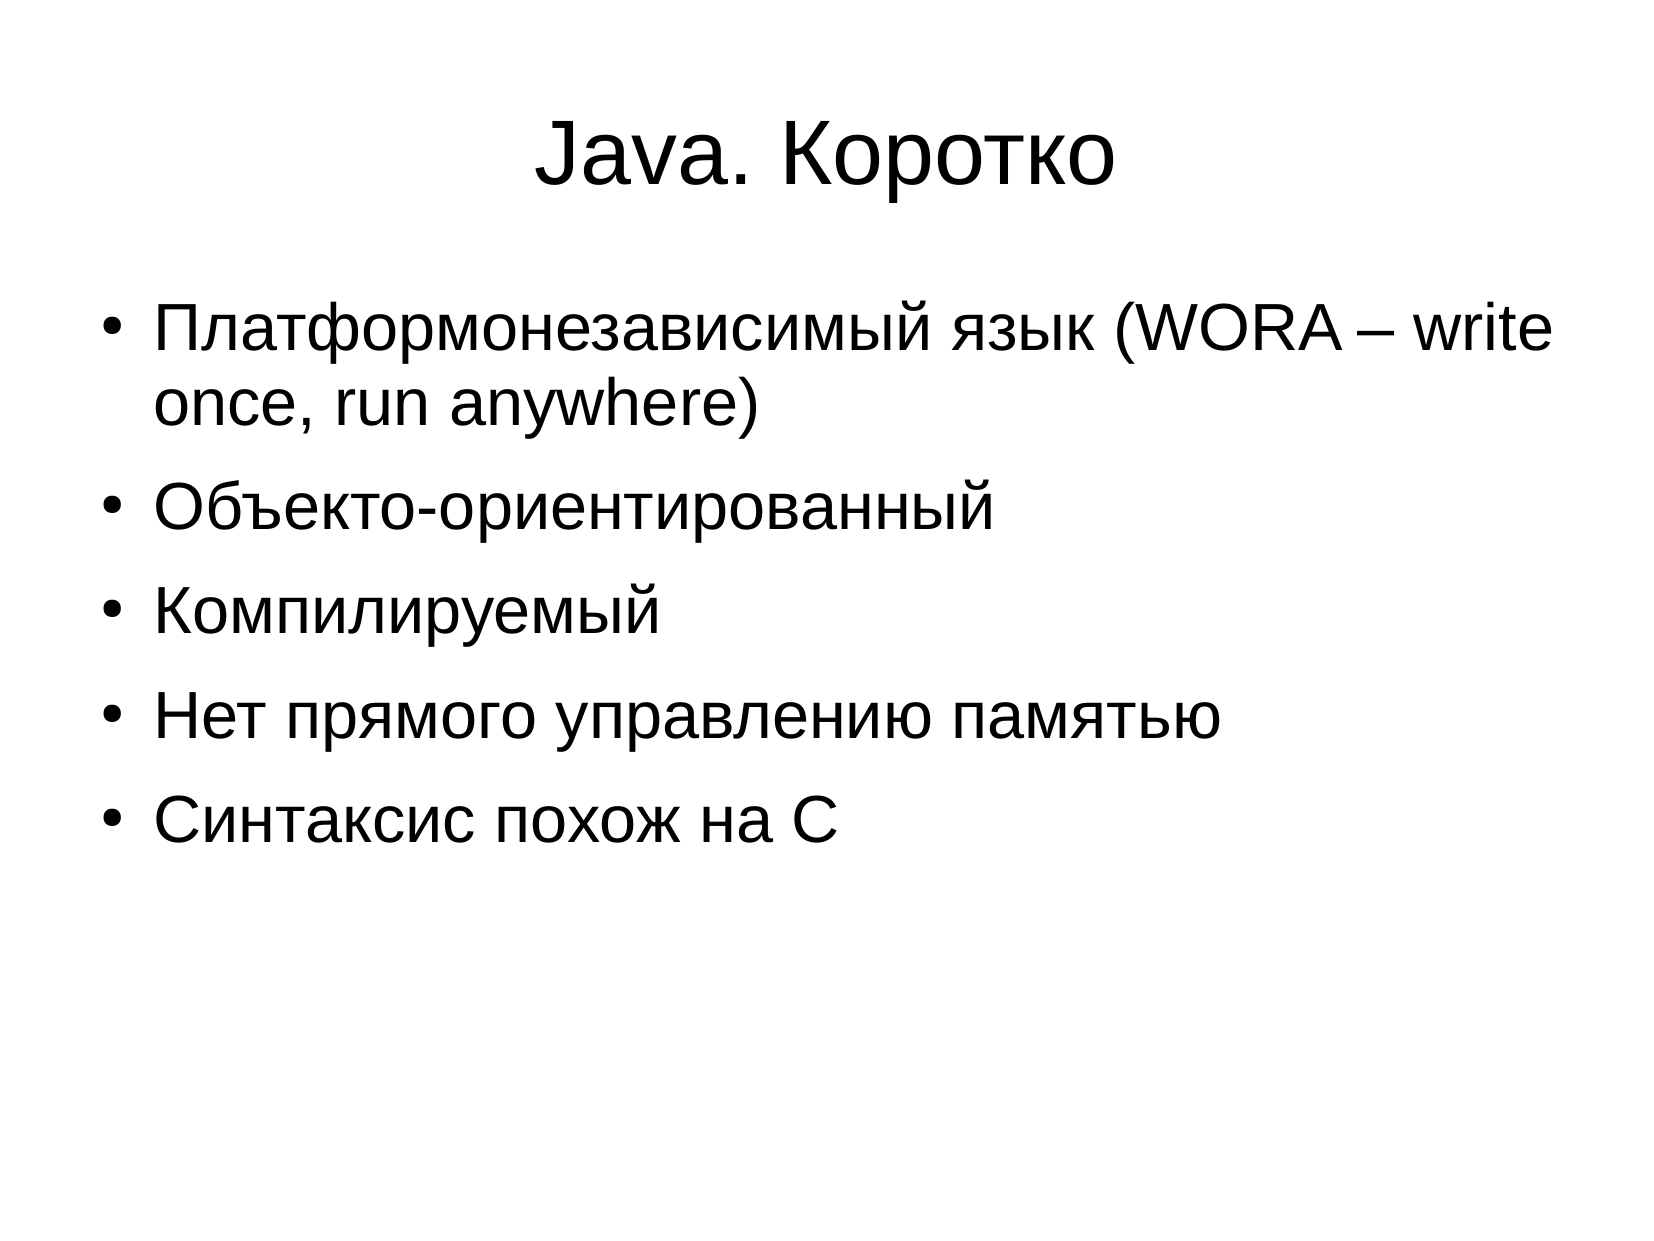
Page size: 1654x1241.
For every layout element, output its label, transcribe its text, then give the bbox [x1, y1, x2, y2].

title Java. Коротко [82, 49, 1571, 257]
list Платформонезависимый язык (WORA – write once, run anywhere) Объекто-ориентированный Компилируемый Нет прямого управлению памятью Синтаксис похож на С [82, 290, 1571, 1010]
